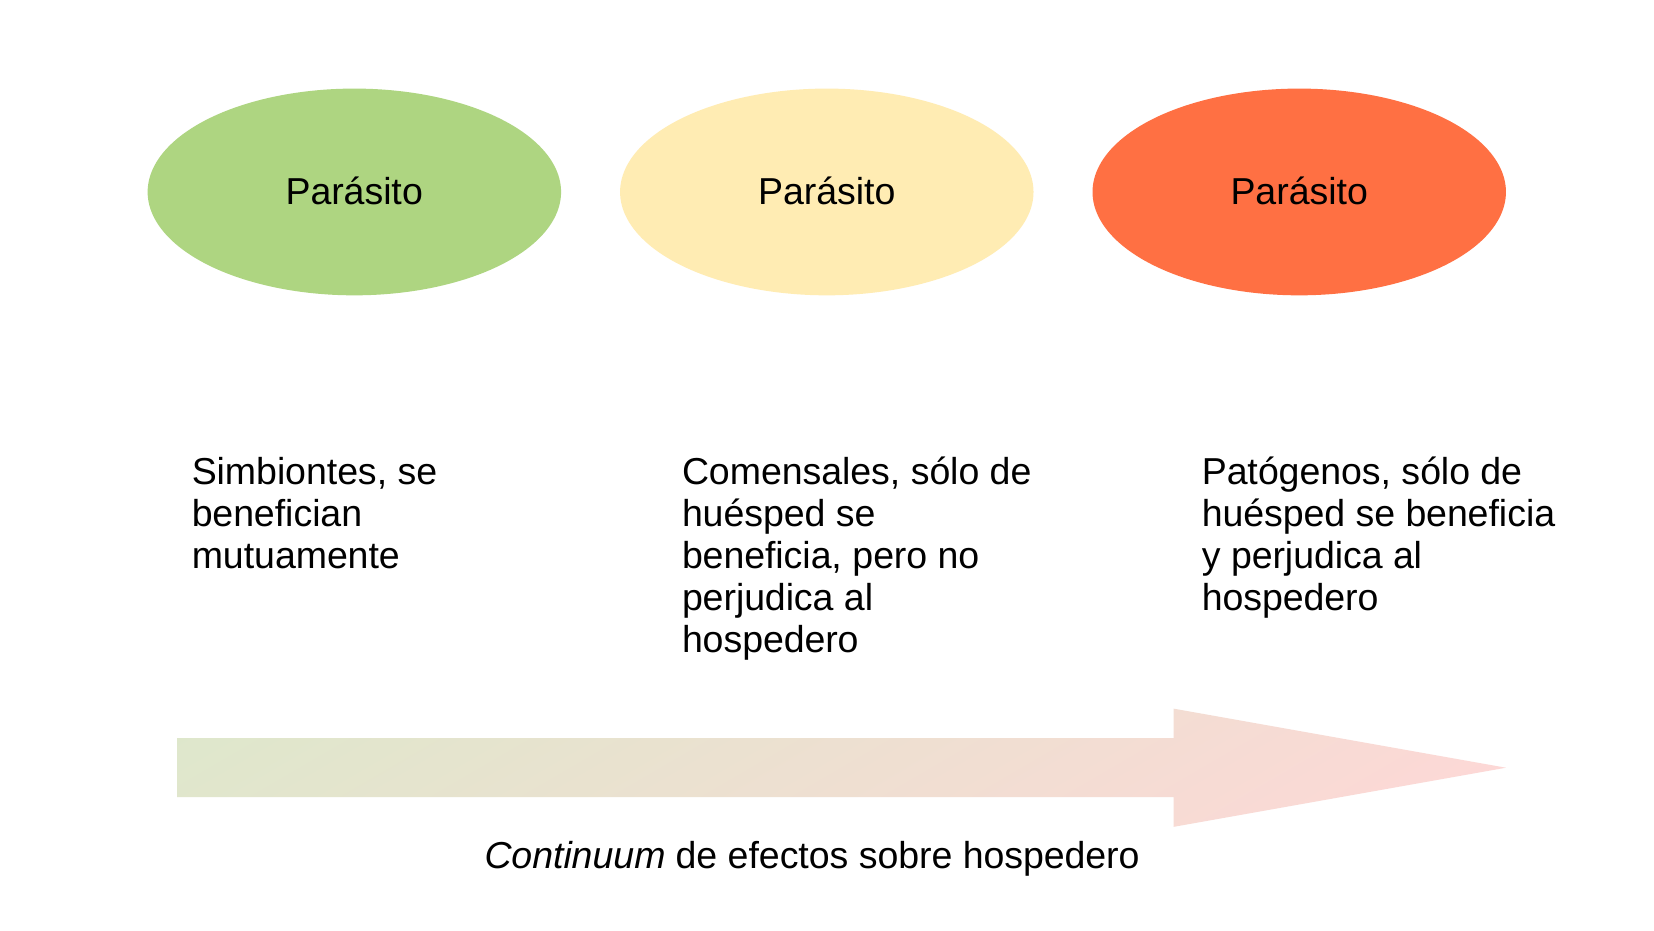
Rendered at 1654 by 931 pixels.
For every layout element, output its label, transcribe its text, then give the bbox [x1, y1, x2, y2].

text_box Patógenos, sólo de huésped se beneficia y perjudica al hospedero [1187, 442, 1571, 626]
text_box Simbiontes, se benefician mutuamente [177, 442, 562, 584]
text_box Parásito [147, 88, 562, 296]
text_box Comensales, sólo de huésped se beneficia, pero no perjudica al hospedero [667, 442, 1052, 668]
text_box Parásito [620, 88, 1034, 296]
text_box Parásito [1092, 88, 1506, 296]
text_box [177, 708, 1506, 826]
text_box Continuum de efectos sobre hospedero [206, 826, 1418, 884]
